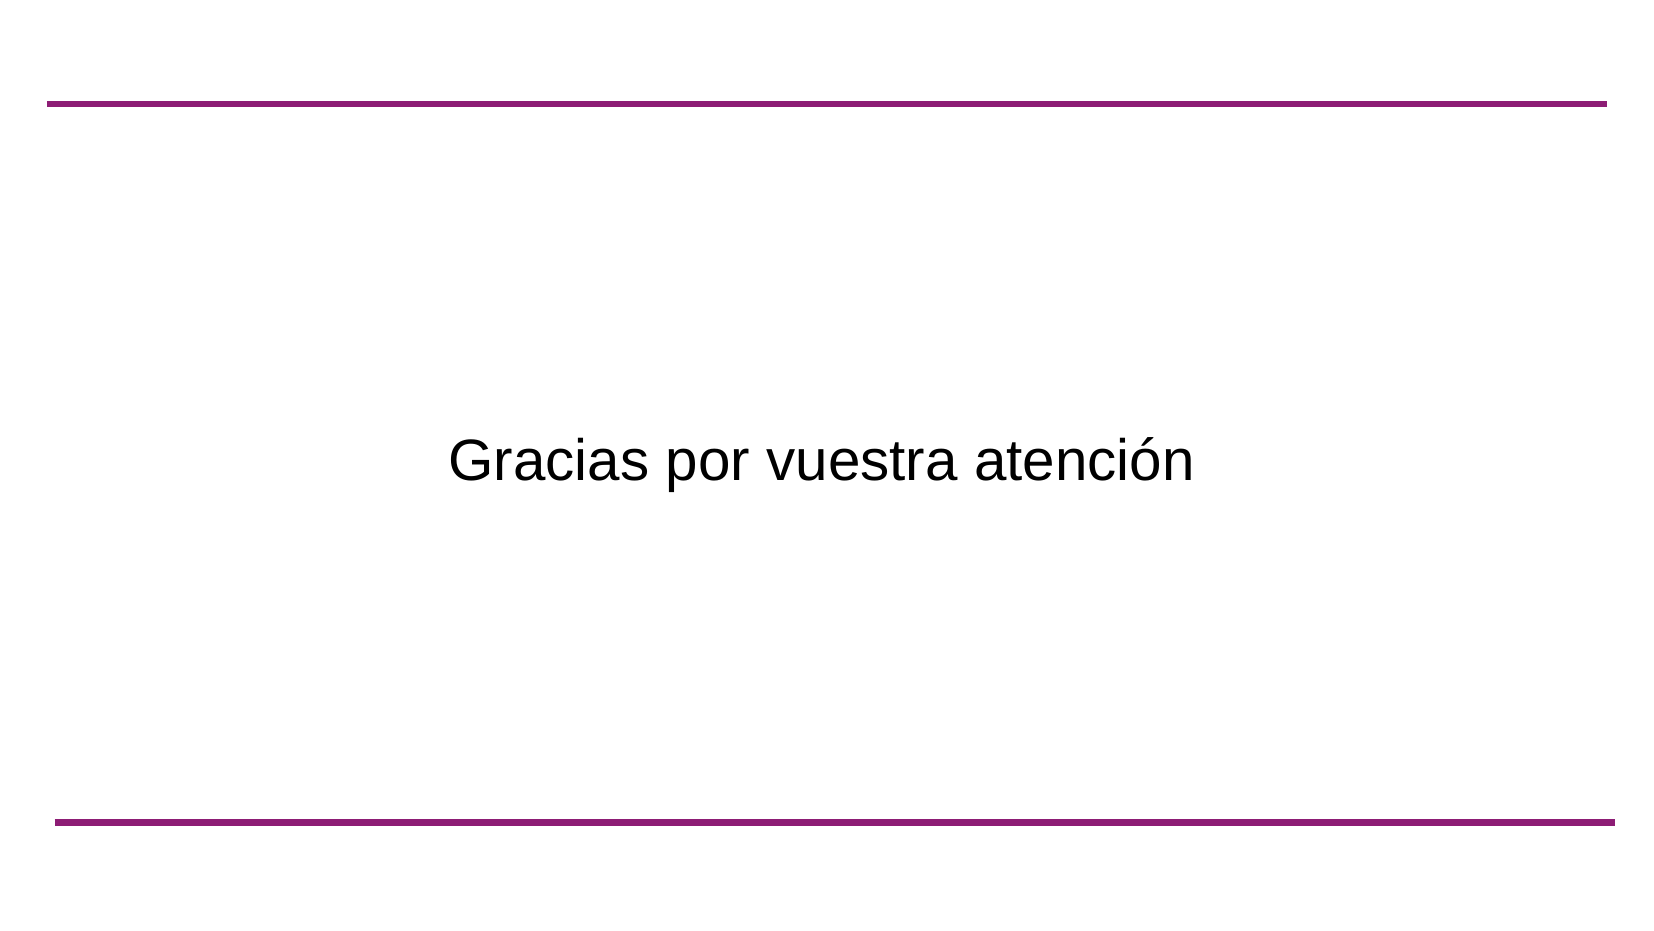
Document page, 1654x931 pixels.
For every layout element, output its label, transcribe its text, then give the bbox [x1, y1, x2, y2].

subtitle Gracias por vuestra atención [73, 129, 1571, 791]
